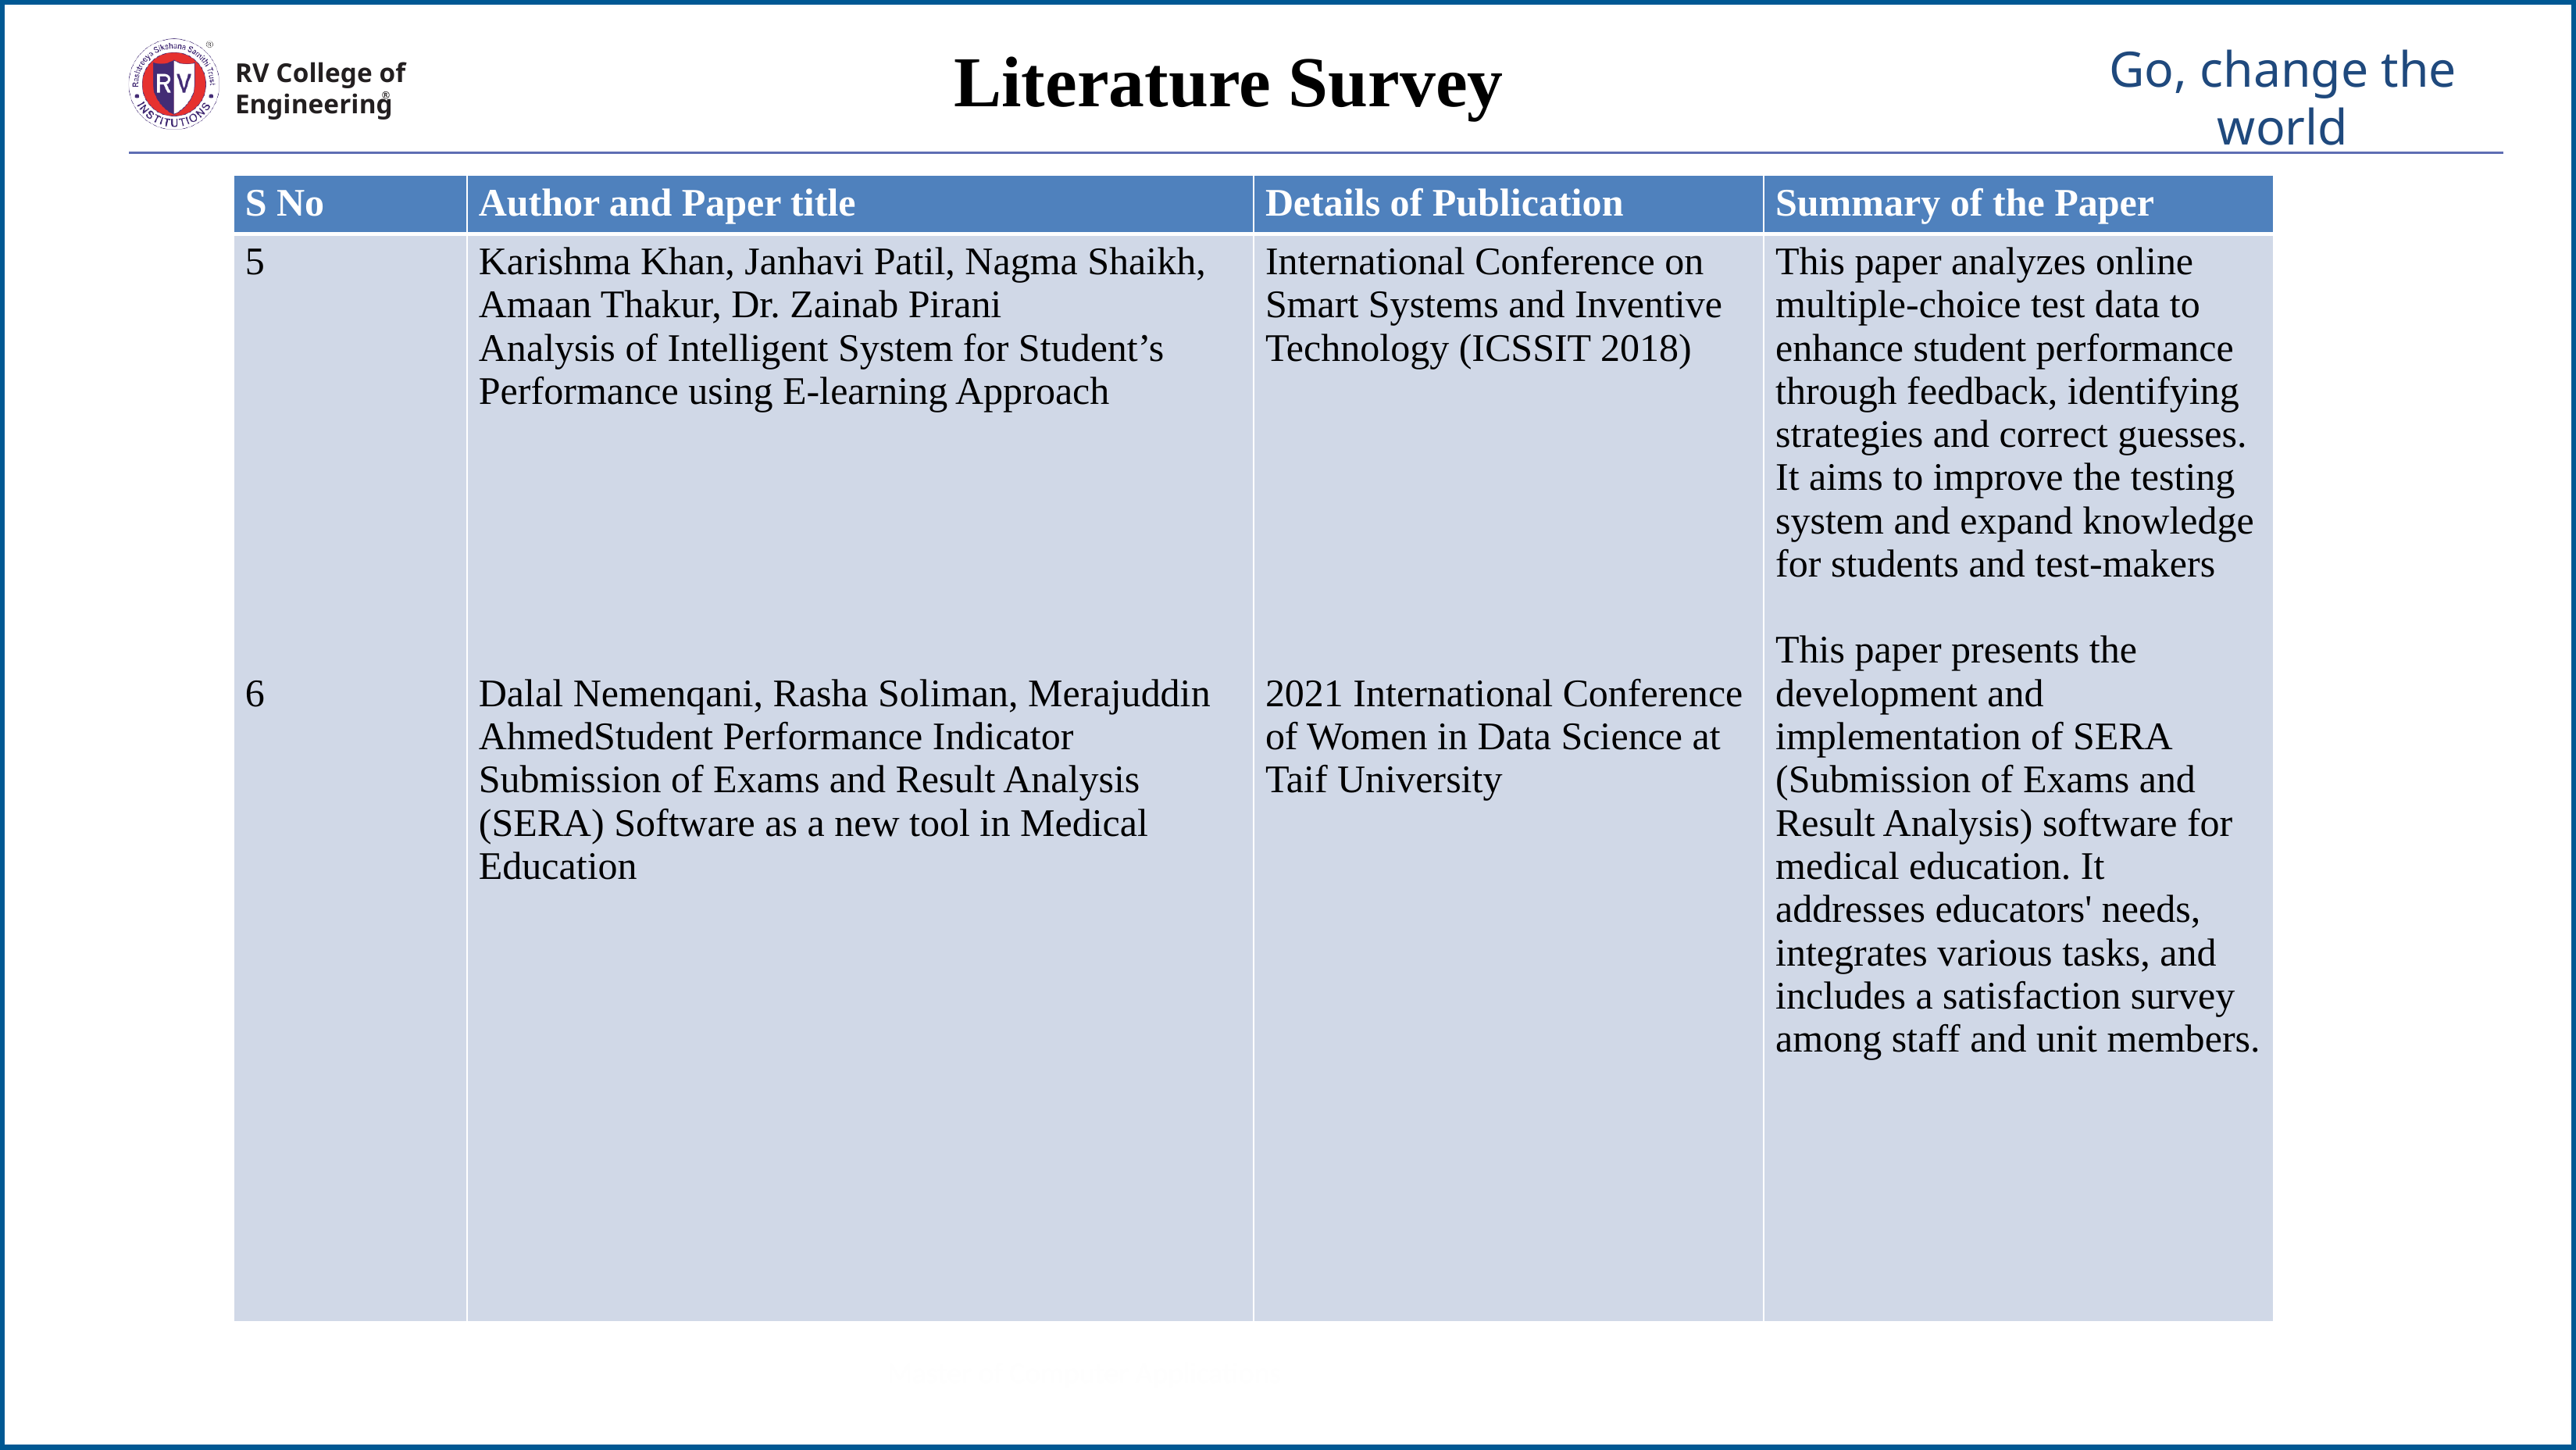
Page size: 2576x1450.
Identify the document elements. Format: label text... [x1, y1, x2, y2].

text_box [0, 0, 2576, 1450]
text_box Literature Survey [648, 37, 1811, 120]
table_header S No [234, 176, 466, 232]
title Go, change the world [2040, 38, 2525, 139]
table_header Author and Paper title [468, 176, 1253, 232]
table_cell International Conference on Smart Systems and Inventive Technology (ICSSIT 2018) 2021 International Conference of Women in Data Science at Taif University [1254, 236, 1763, 1321]
table_header Summary of the Paper [1764, 176, 2273, 232]
table_cell Karishma Khan, Janhavi Patil, Nagma Shaikh, Amaan Thakur, Dr. Zainab Pirani Analysis of Intelligent System for Student’s Performance using E-learning Approach Dalal Nemenqani, Rasha Soliman, Merajuddin AhmedStudent Performance Indicator Submission of Exams and Result Analysis (SERA) Software as a new tool in Medical Education [468, 236, 1253, 1321]
table_cell 5 6 [234, 236, 466, 1321]
text_box RV College of Engineering [233, 55, 439, 119]
table_header Details of Publication [1254, 176, 1763, 232]
table_cell This paper analyzes online multiple-choice test data to enhance student performance through feedback, identifying strategies and correct guesses. It aims to improve the testing system and expand knowledge for students and test-makers This paper presents the development and implementation of SERA (Submission of Exams and Result Analysis) software for medical education. It addresses educators' needs, integrates various tasks, and includes a satisfaction survey among staff and unit members. [1764, 236, 2273, 1321]
